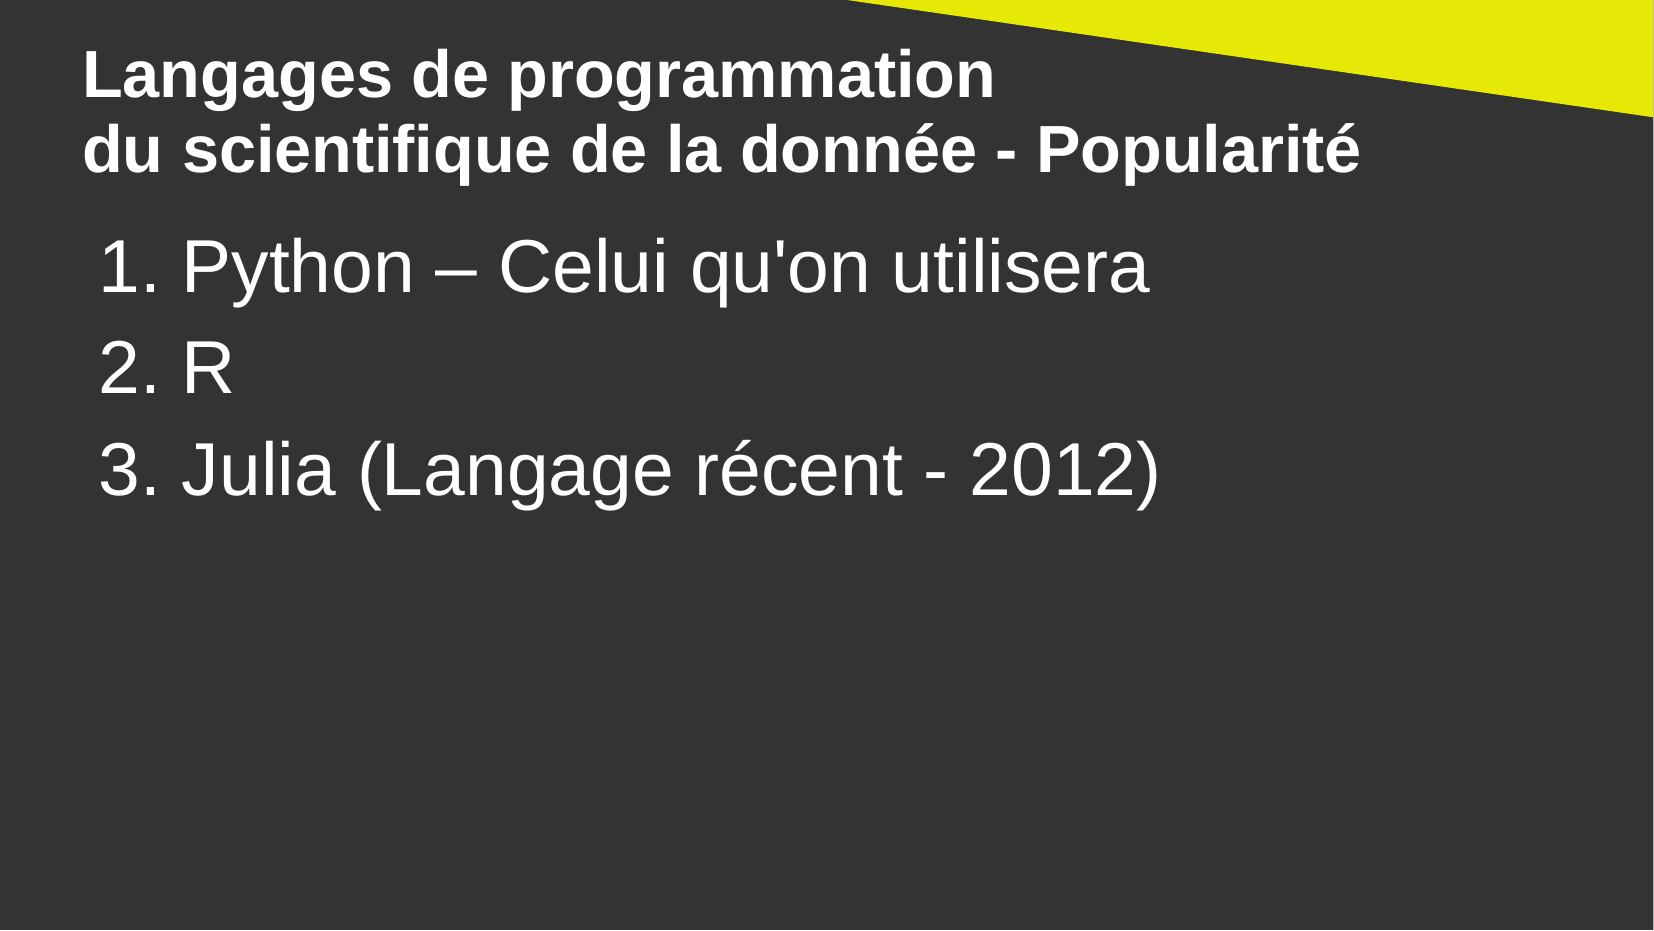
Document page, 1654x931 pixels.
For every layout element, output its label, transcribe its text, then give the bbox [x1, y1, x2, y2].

list Python – Celui qu'on utilisera R Julia (Langage récent - 2012) [80, 224, 1620, 544]
title Langages de programmation du scientifique de la donnée - Popularité [82, 37, 1571, 187]
text_box [847, 0, 1654, 118]
